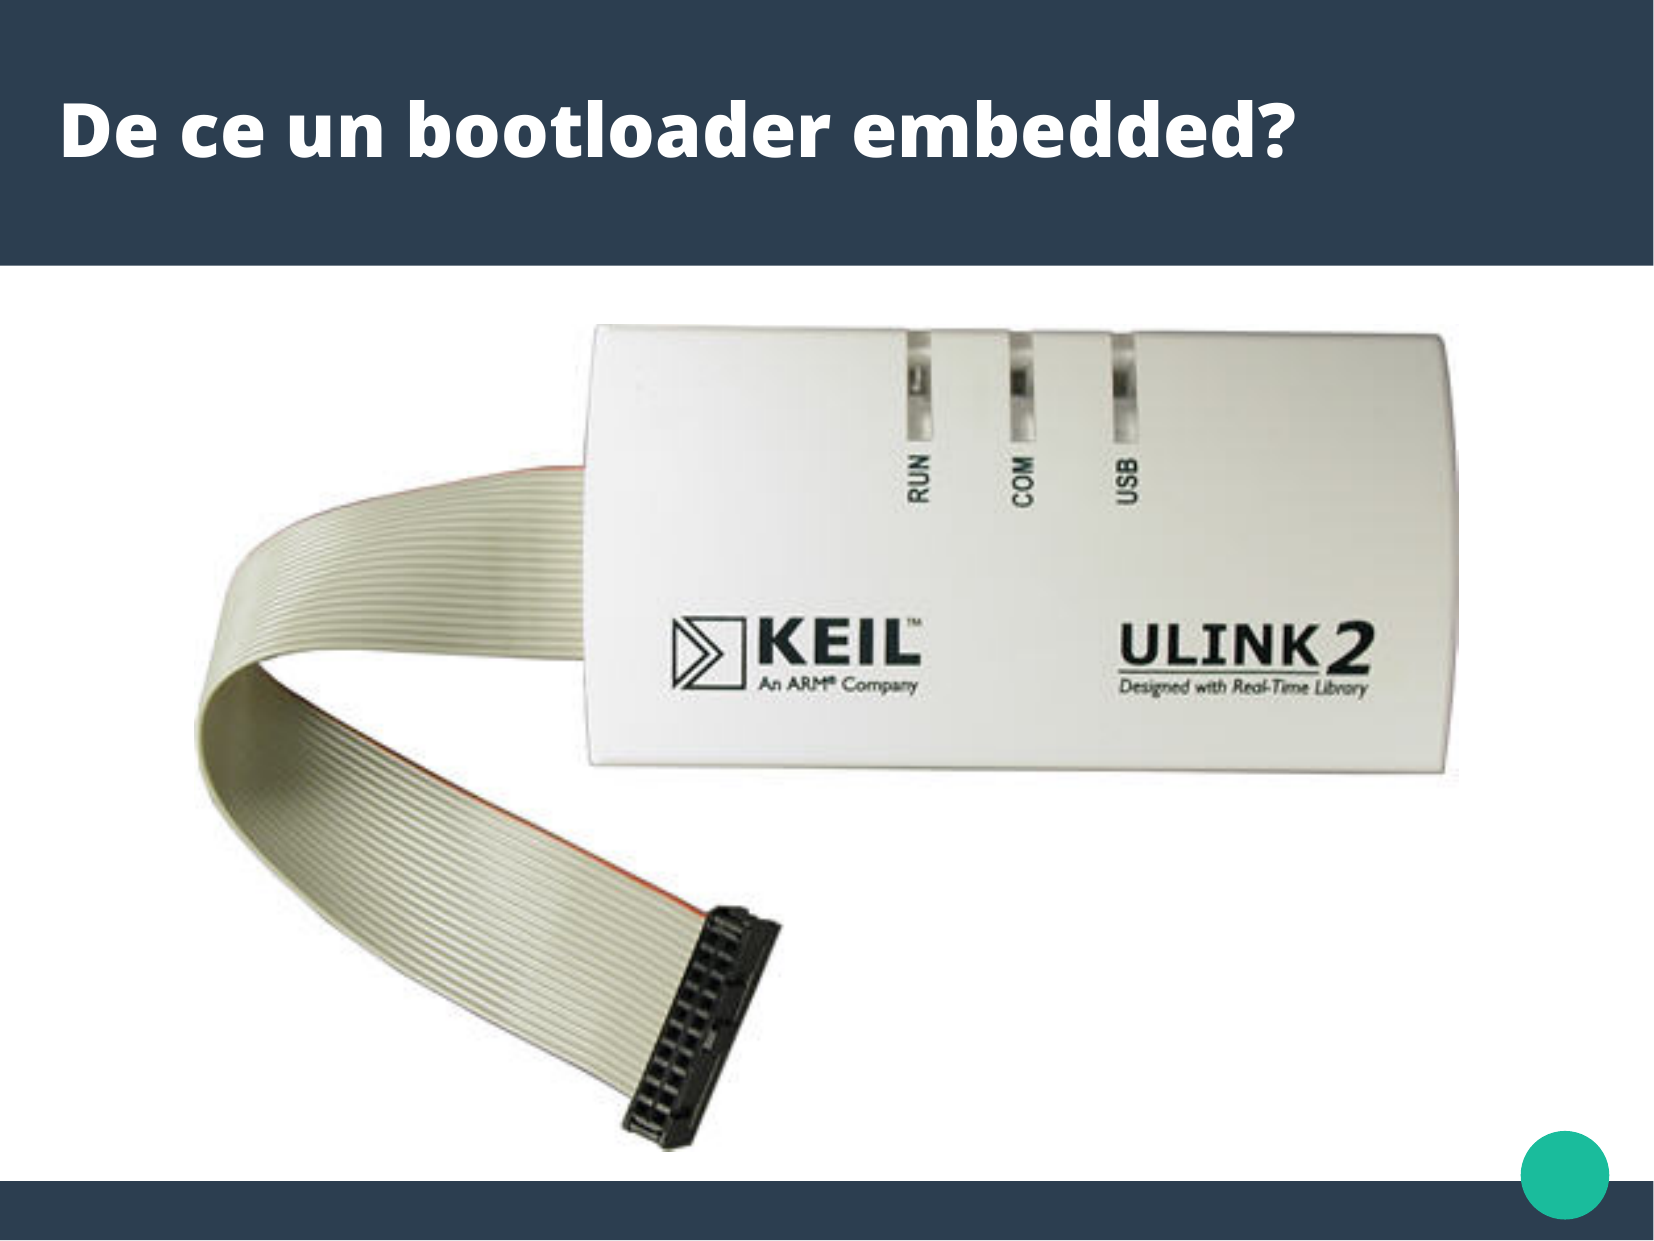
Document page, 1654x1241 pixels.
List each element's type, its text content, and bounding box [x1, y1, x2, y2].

picture [194, 324, 1459, 1152]
title De ce un bootloader embedded? [59, 49, 1595, 207]
